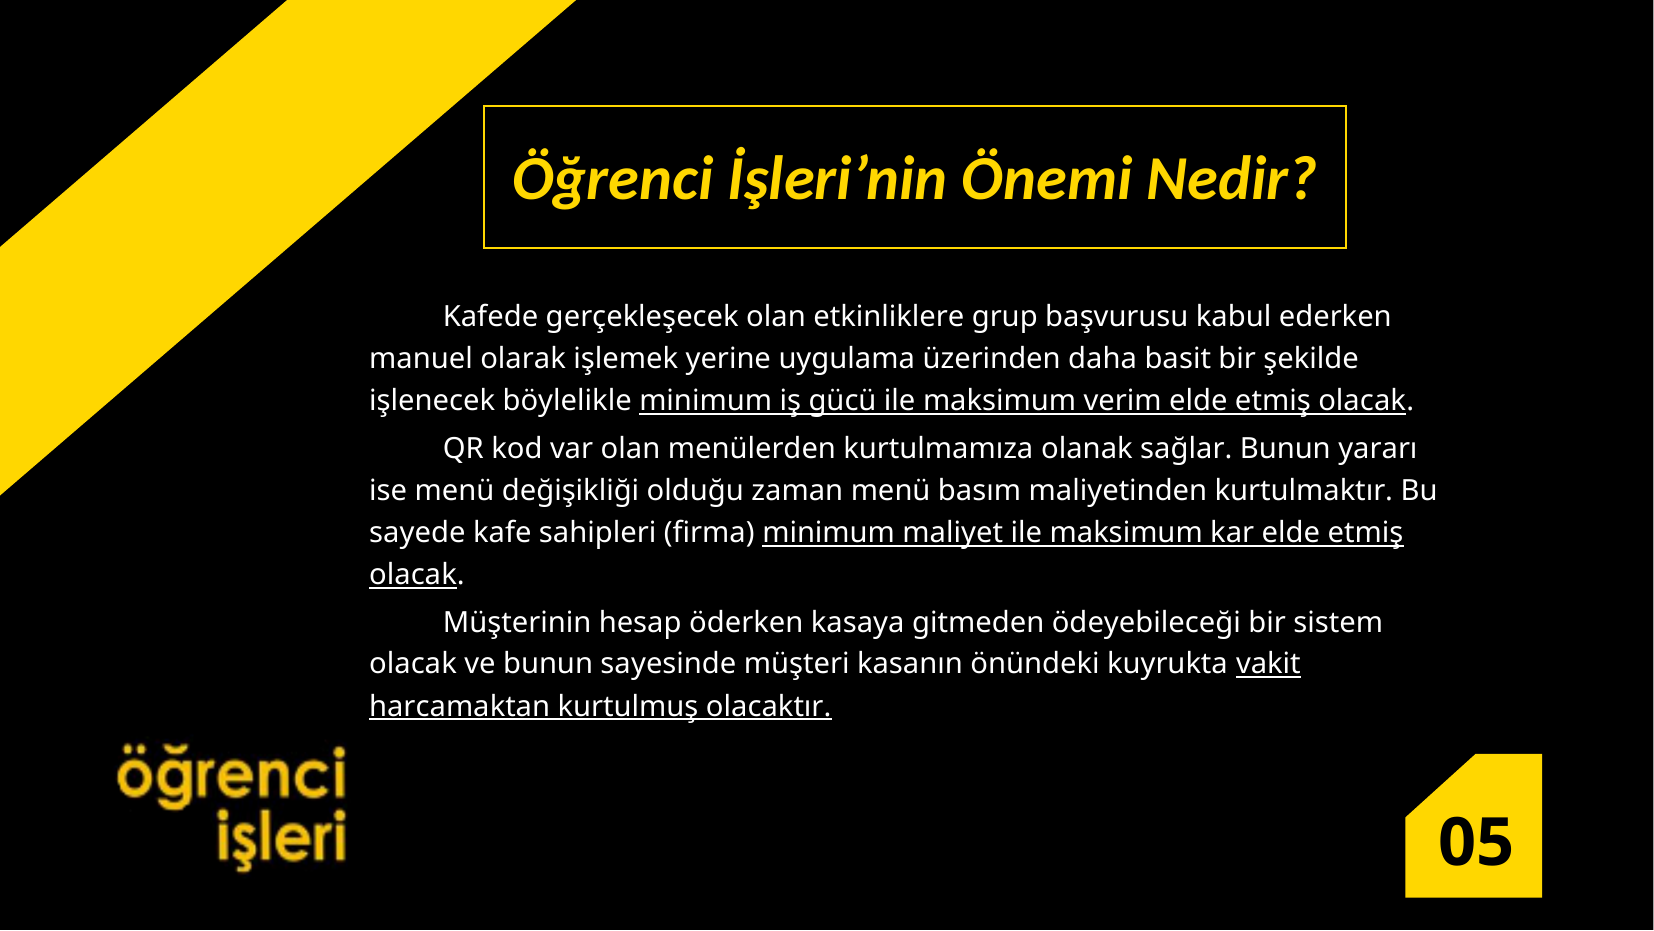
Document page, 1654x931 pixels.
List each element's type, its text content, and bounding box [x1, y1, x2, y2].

picture [70, 708, 420, 929]
text_box Kafede gerçekleşecek olan etkinliklere grup başvurusu kabul ederken manuel olarak işlemek yerine uygulama üzerinden daha basit bir şekilde işlenecek böylelikle minimum iş gücü ile maksimum verim elde etmiş olacak. QR kod var olan menülerden kurtulmamıza olanak sağlar. Bunun yararı ise menü değişikliği olduğu zaman menü basım maliyetinden kurtulmaktır. Bu sayede kafe sahipleri (firma) minimum maliyet ile maksimum kar elde etmiş olacak. Müşterinin hesap öderken kasaya gitmeden ödeyebileceği bir sistem olacak ve bunun sayesinde müşteri kasanın önündeki kuyrukta vakit harcamaktan kurtulmuş olacaktır. [354, 283, 1477, 730]
text_box [1434, 753, 1543, 791]
text_box 05 [1423, 791, 1543, 887]
text_box Öğrenci İşleri’nin Önemi Nedir? [496, 129, 1335, 220]
text_box [0, 0, 577, 496]
text_box [1405, 801, 1543, 898]
